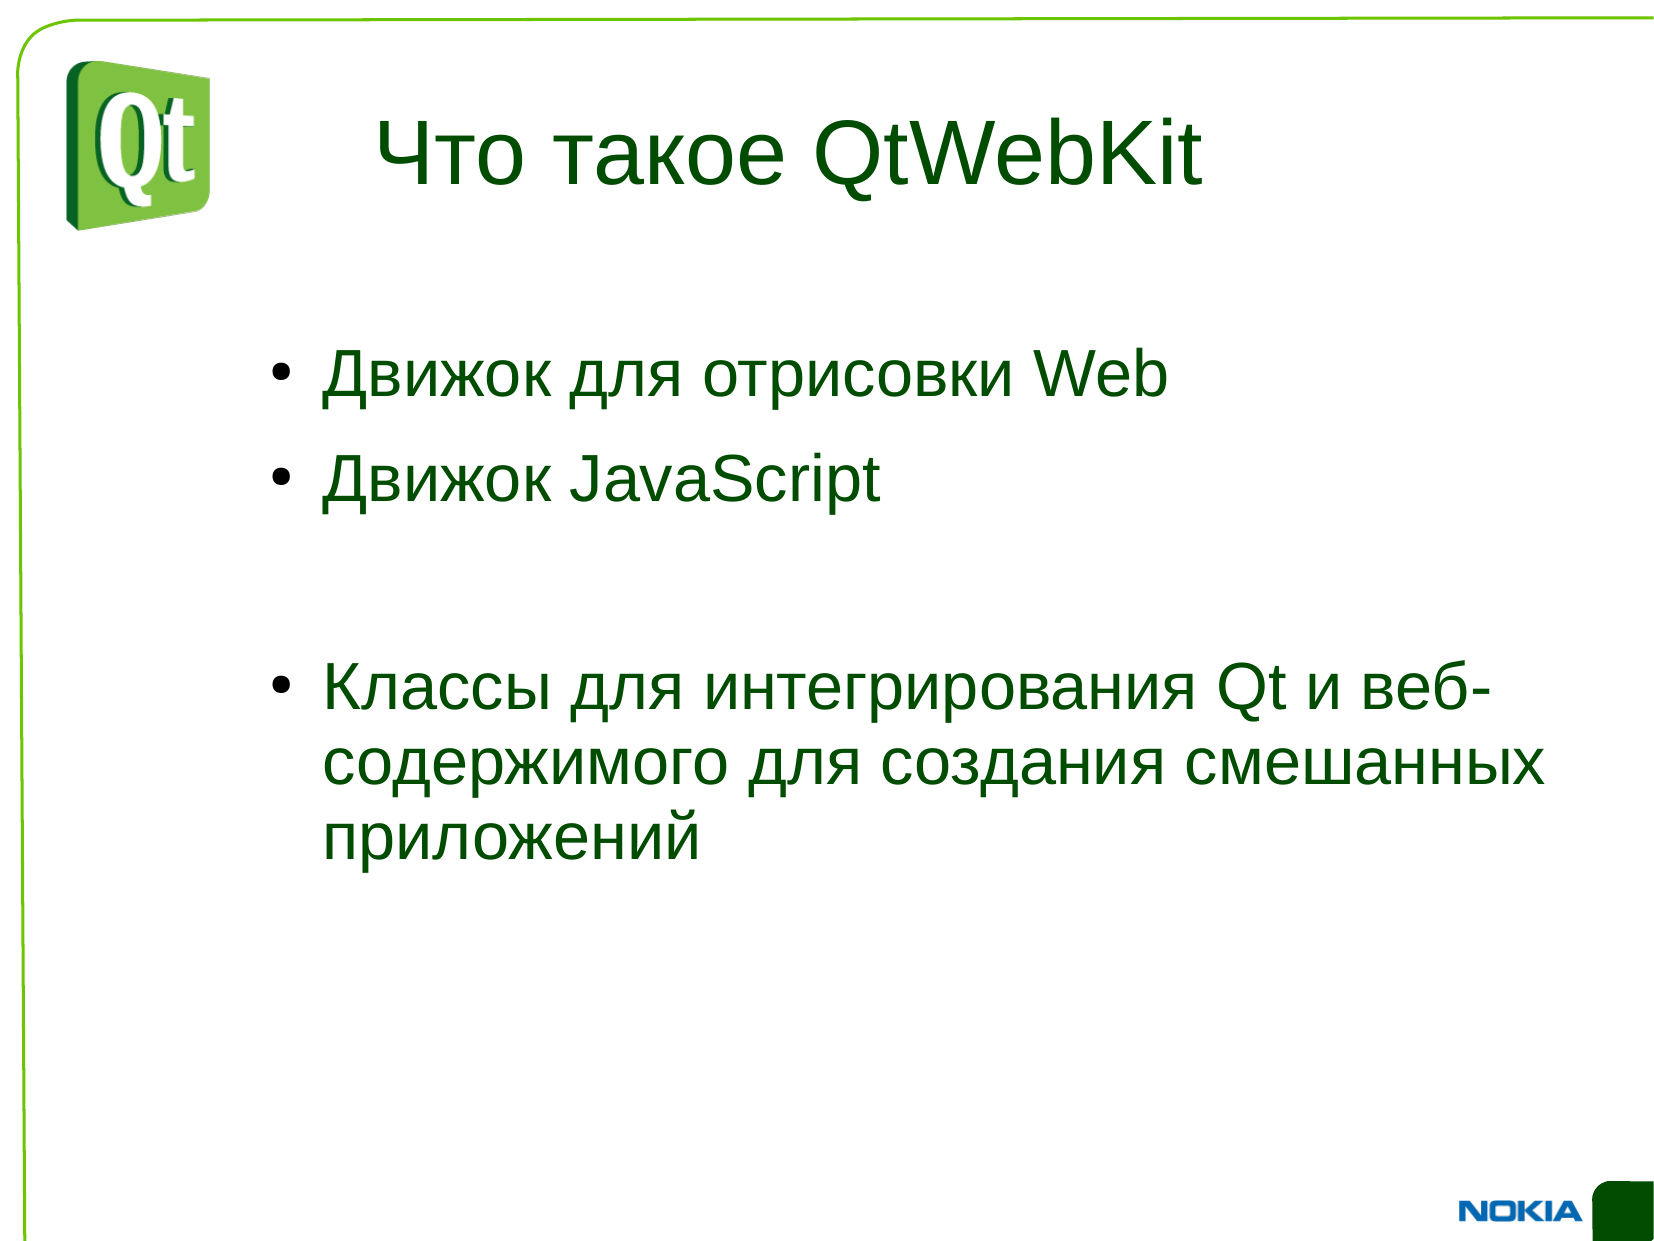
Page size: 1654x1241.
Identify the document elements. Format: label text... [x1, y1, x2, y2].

picture [1459, 1200, 1583, 1222]
title Что такое QtWebKit [251, 56, 1327, 250]
list Движок для отрисовки Web Движок JavaScript Классы для интегрирования Qt и веб-содержимого для создания смешанных приложений [251, 336, 1571, 1085]
picture [66, 61, 210, 231]
